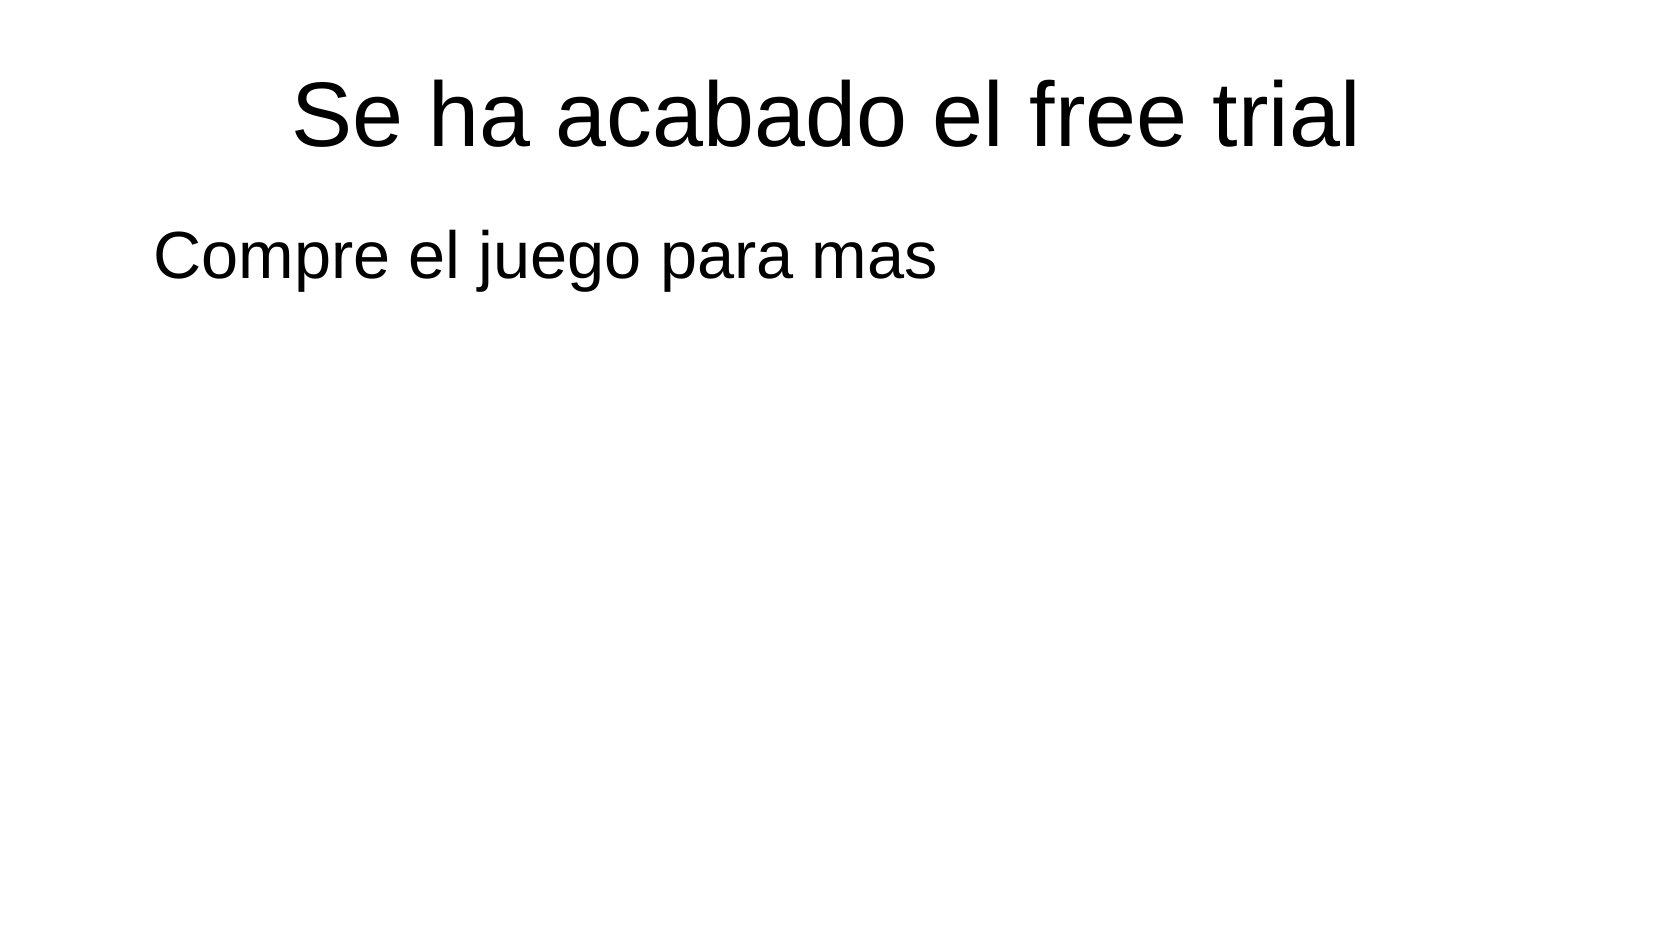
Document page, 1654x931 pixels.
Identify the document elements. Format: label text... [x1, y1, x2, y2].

title Se ha acabado el free trial [82, 37, 1571, 193]
list Compre el juego para mas [82, 217, 1571, 758]
